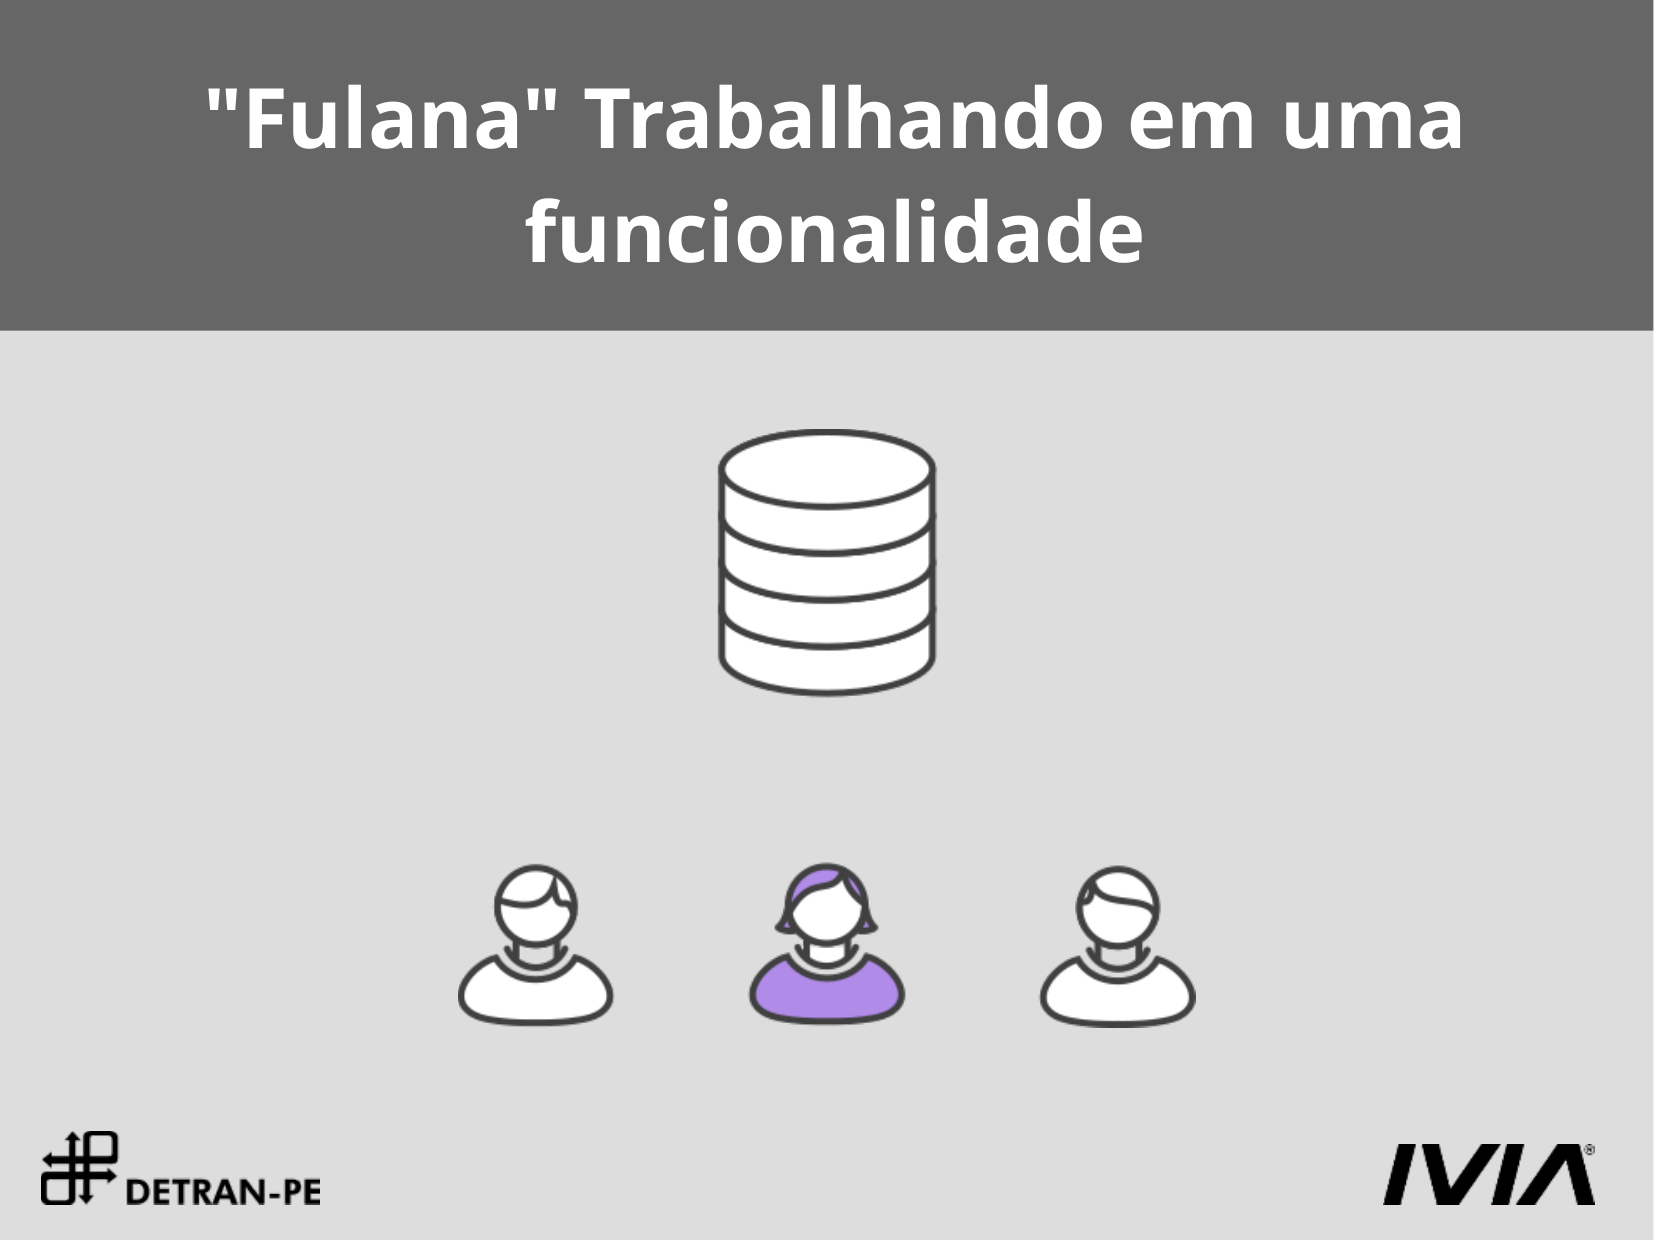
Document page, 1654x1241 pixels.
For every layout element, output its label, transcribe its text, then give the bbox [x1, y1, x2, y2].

picture [1383, 1144, 1595, 1205]
picture [458, 429, 1196, 1028]
picture [41, 1131, 320, 1205]
text_box [0, 0, 1654, 331]
title "Fulana" Trabalhando em uma funcionalidade [70, 35, 1601, 312]
